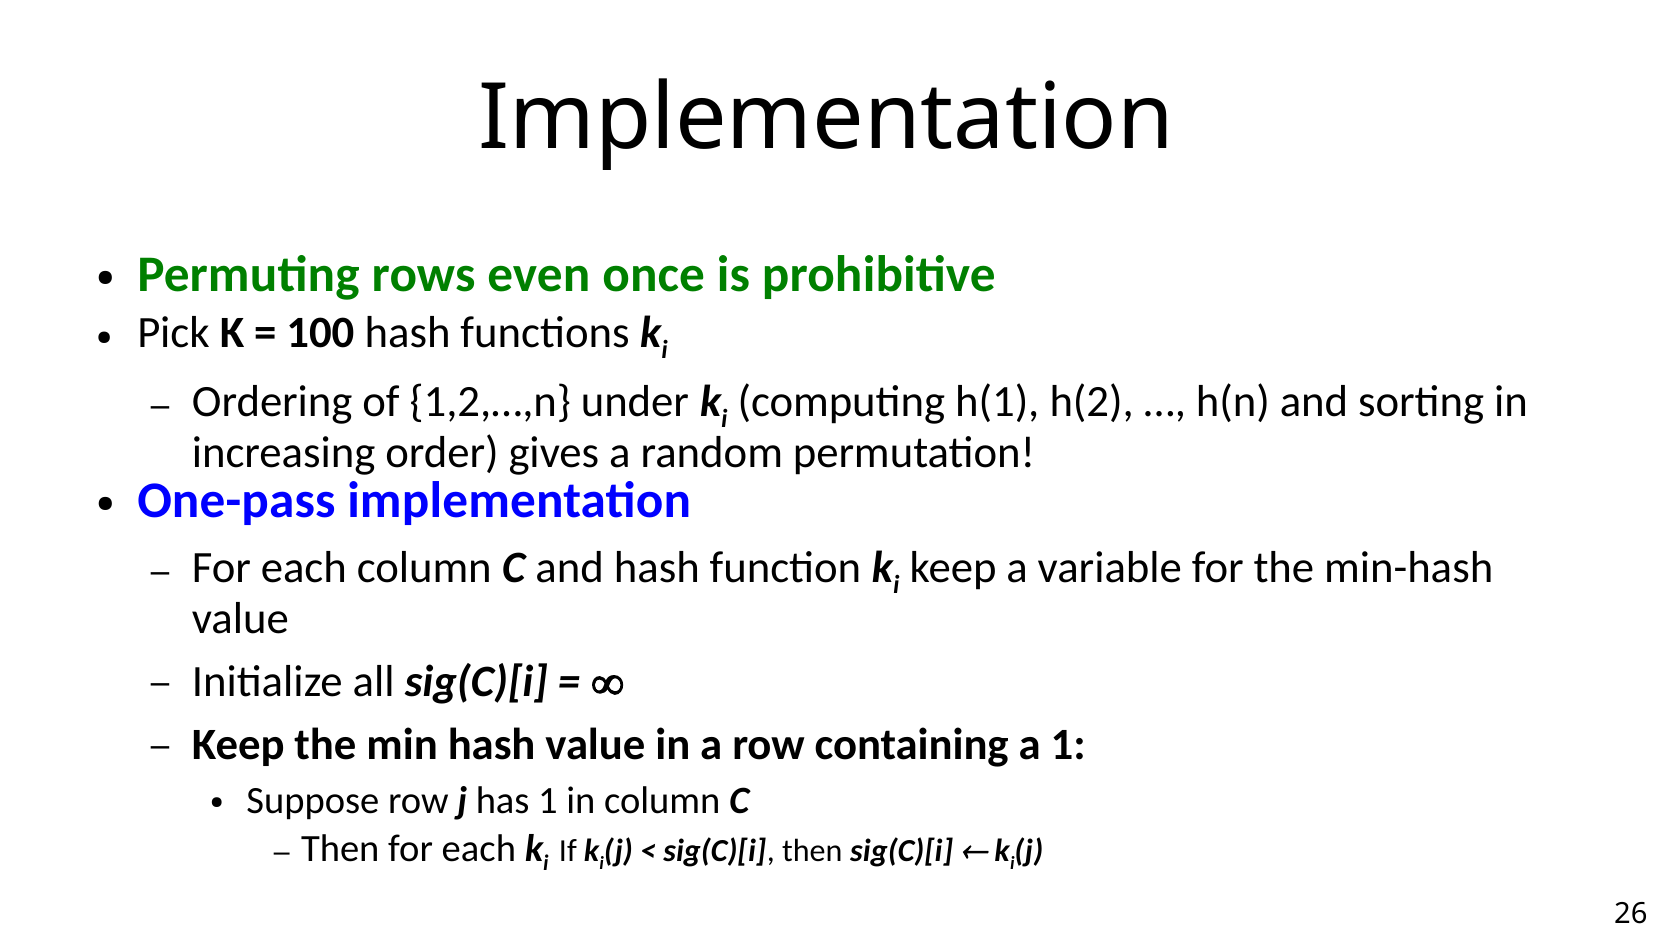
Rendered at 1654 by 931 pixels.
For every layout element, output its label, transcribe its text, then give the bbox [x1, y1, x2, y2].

list Permuting rows even once is prohibitive Pick K = 100 hash functions ki Ordering of {1,2,…,n} under ki (computing h(1), h(2), …, h(n) and sorting in increasing order) gives a random permutation! One-pass implementation For each column C and hash function ki keep a variable for the min-hash value Initialize all sig(C)[i] =  Keep the min hash value in a row containing a 1: Suppose row j has 1 in column C Then for each ki If ki(j) < sig(C)[i], then sig(C)[i]  ki(j) [82, 253, 1571, 881]
title Implementation [82, 1, 1571, 226]
